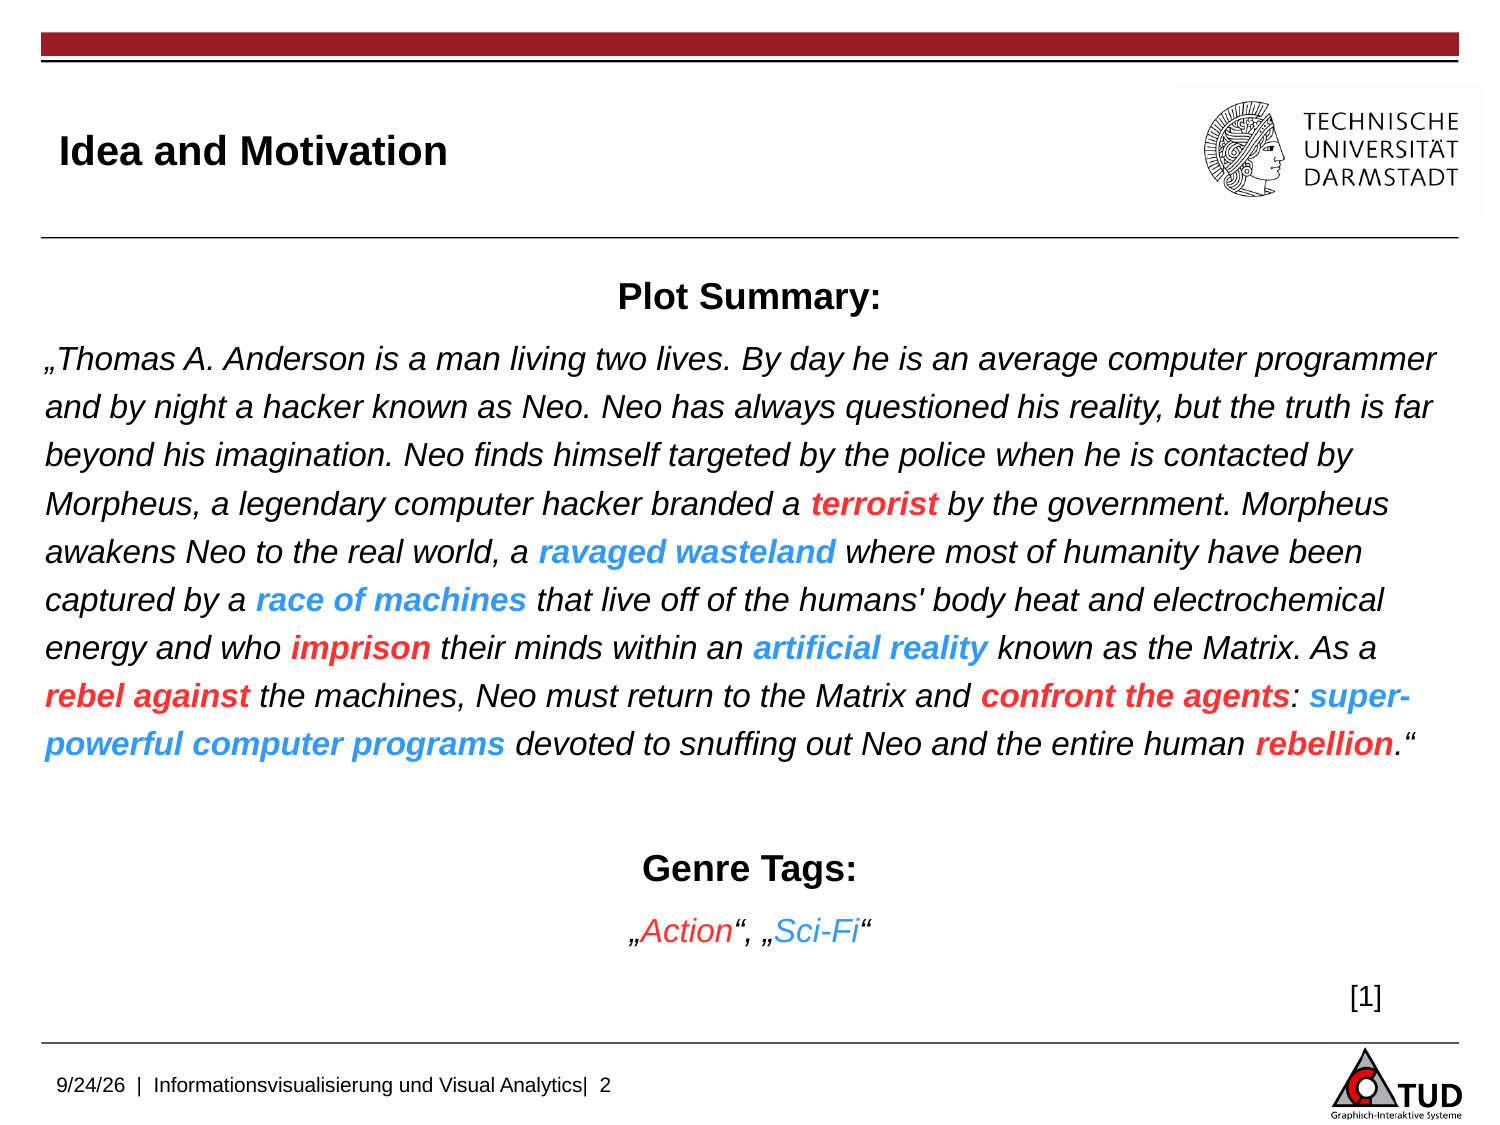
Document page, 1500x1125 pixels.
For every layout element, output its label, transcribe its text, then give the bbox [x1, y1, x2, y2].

title Idea and Motivation [58, 80, 1149, 218]
text_box [1] [1335, 972, 1411, 1021]
picture [1175, 84, 1483, 214]
picture [1329, 1047, 1463, 1120]
list Plot Summary: „Thomas A. Anderson is a man living two lives. By day he is an average computer programmer and by night a hacker known as Neo. Neo has always questioned his reality, but the truth is far beyond his imagination. Neo finds himself targeted by the police when he is contacted by Morpheus, a legendary computer hacker branded a terrorist by the government. Morpheus awakens Neo to the real world, a ravaged wasteland where most of humanity have been captured by a race of machines that live off of the humans' body heat and electrochemical energy and who imprison their minds within an artificial reality known as the Matrix. As a rebel against the machines, Neo must return to the Matrix and confront the agents: super-powerful computer programs devoted to snuffing out Neo and the entire human rebellion.“ Genre Tags: „Action“, „Sci-Fi“ [45, 263, 1456, 1036]
